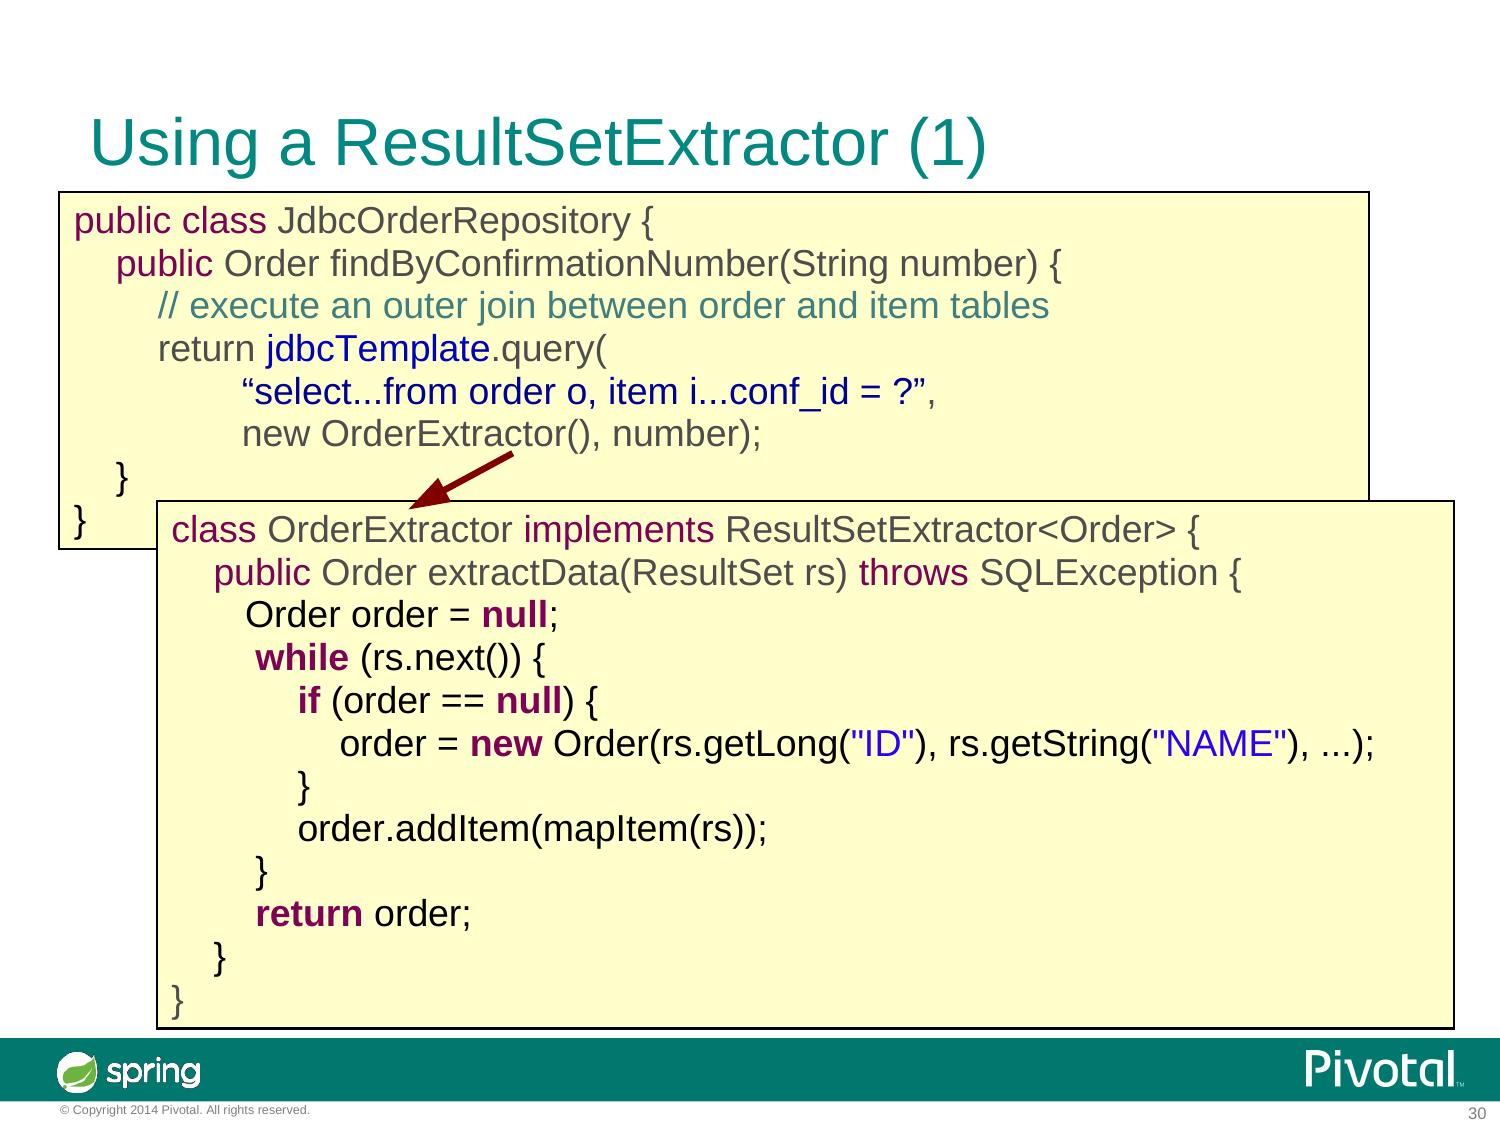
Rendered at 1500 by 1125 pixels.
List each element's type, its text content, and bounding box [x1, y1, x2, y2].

title Using a ResultSetExtractor (1) [75, 45, 1426, 233]
picture [32, 1041, 210, 1103]
picture [1306, 1050, 1464, 1087]
text_box public class JdbcOrderRepository { public Order findByConfirmationNumber(String number) { // execute an outer join between order and item tables return jdbcTemplate.query( “select...from order o, item i...conf_id = ?”, new OrderExtractor(), number); } } [59, 191, 1370, 549]
text_box class OrderExtractor implements ResultSetExtractor<Order> { public Order extractData(ResultSet rs) throws SQLException { Order order = null; while (rs.next()) { if (order == null) { order = new Order(rs.getLong("ID"), rs.getString("NAME"), ...); } order.addItem(mapItem(rs)); } return order; } } [156, 500, 1455, 1029]
